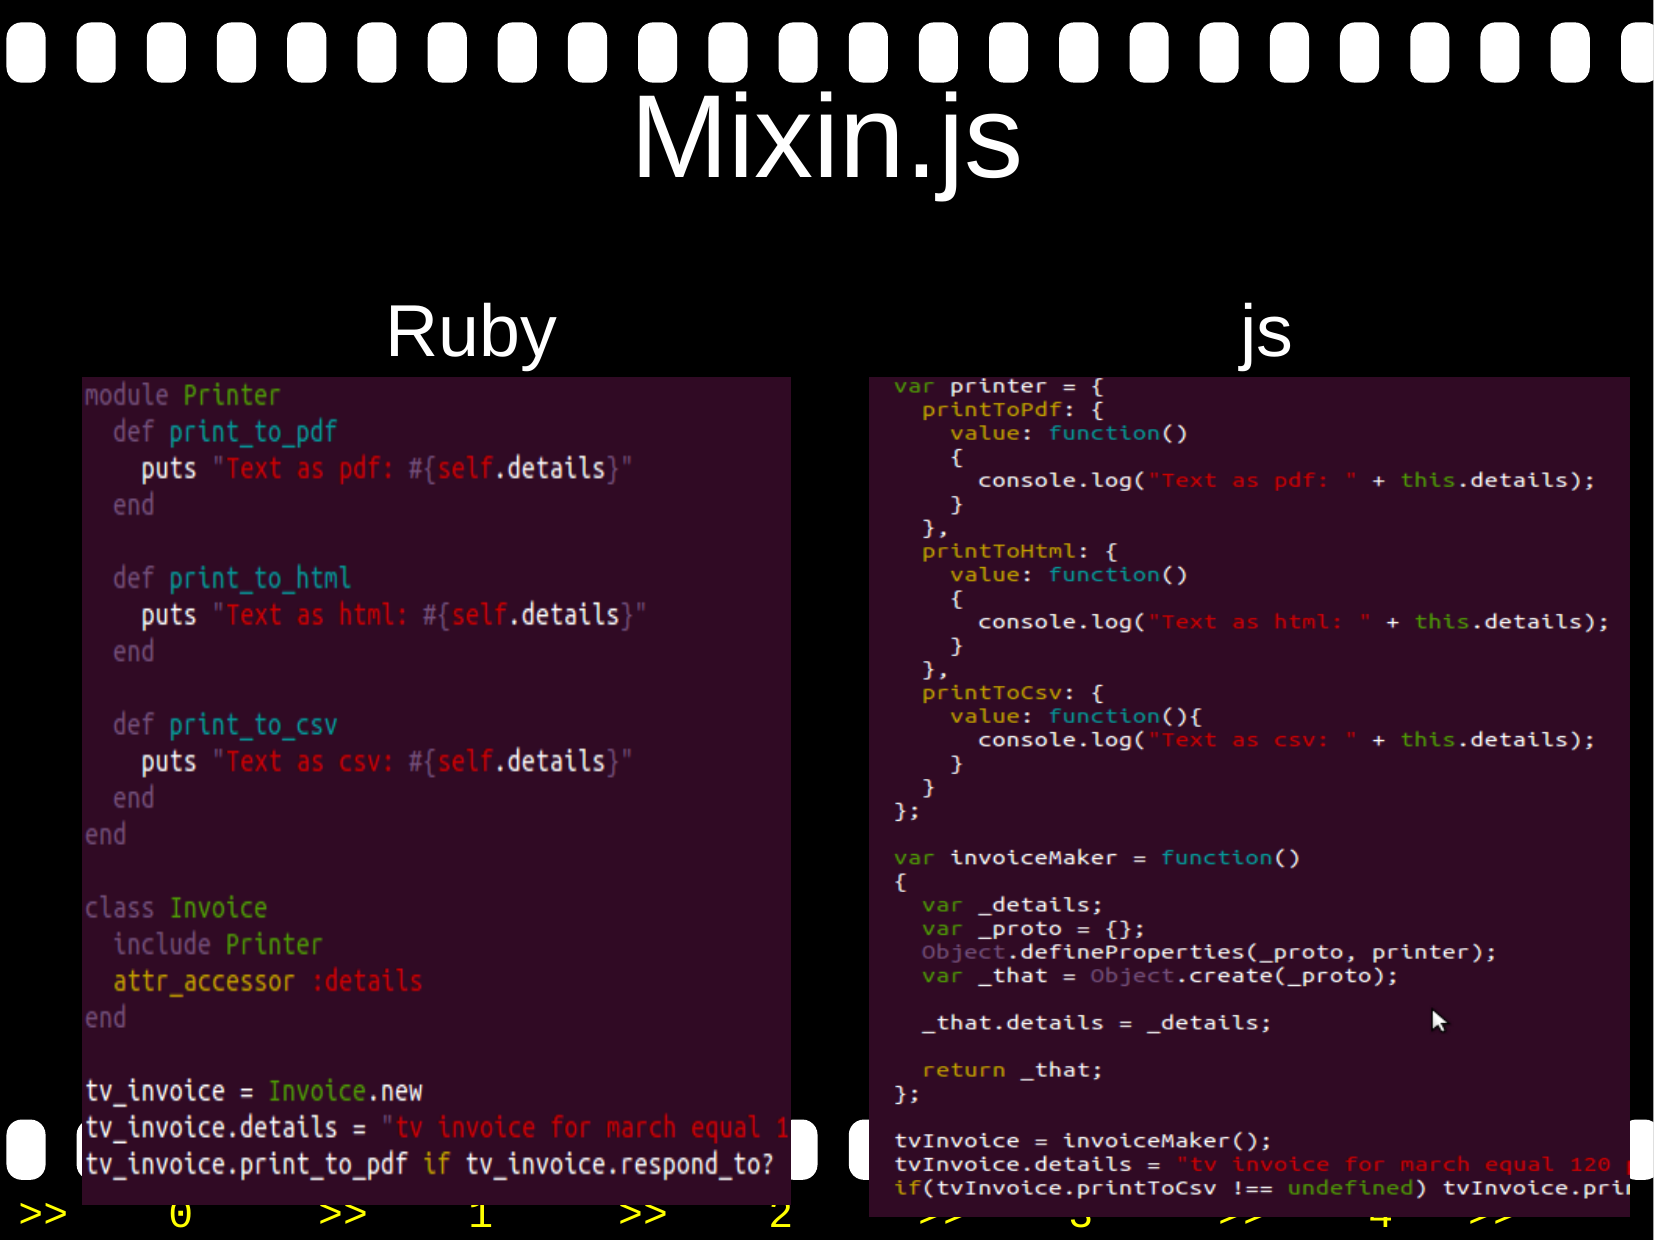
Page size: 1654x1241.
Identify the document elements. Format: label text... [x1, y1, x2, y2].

list Ruby [82, 290, 804, 1094]
list js [845, 290, 1654, 1094]
title Mixin.js [82, 49, 1571, 225]
picture [82, 377, 791, 1205]
picture [869, 377, 1630, 1217]
